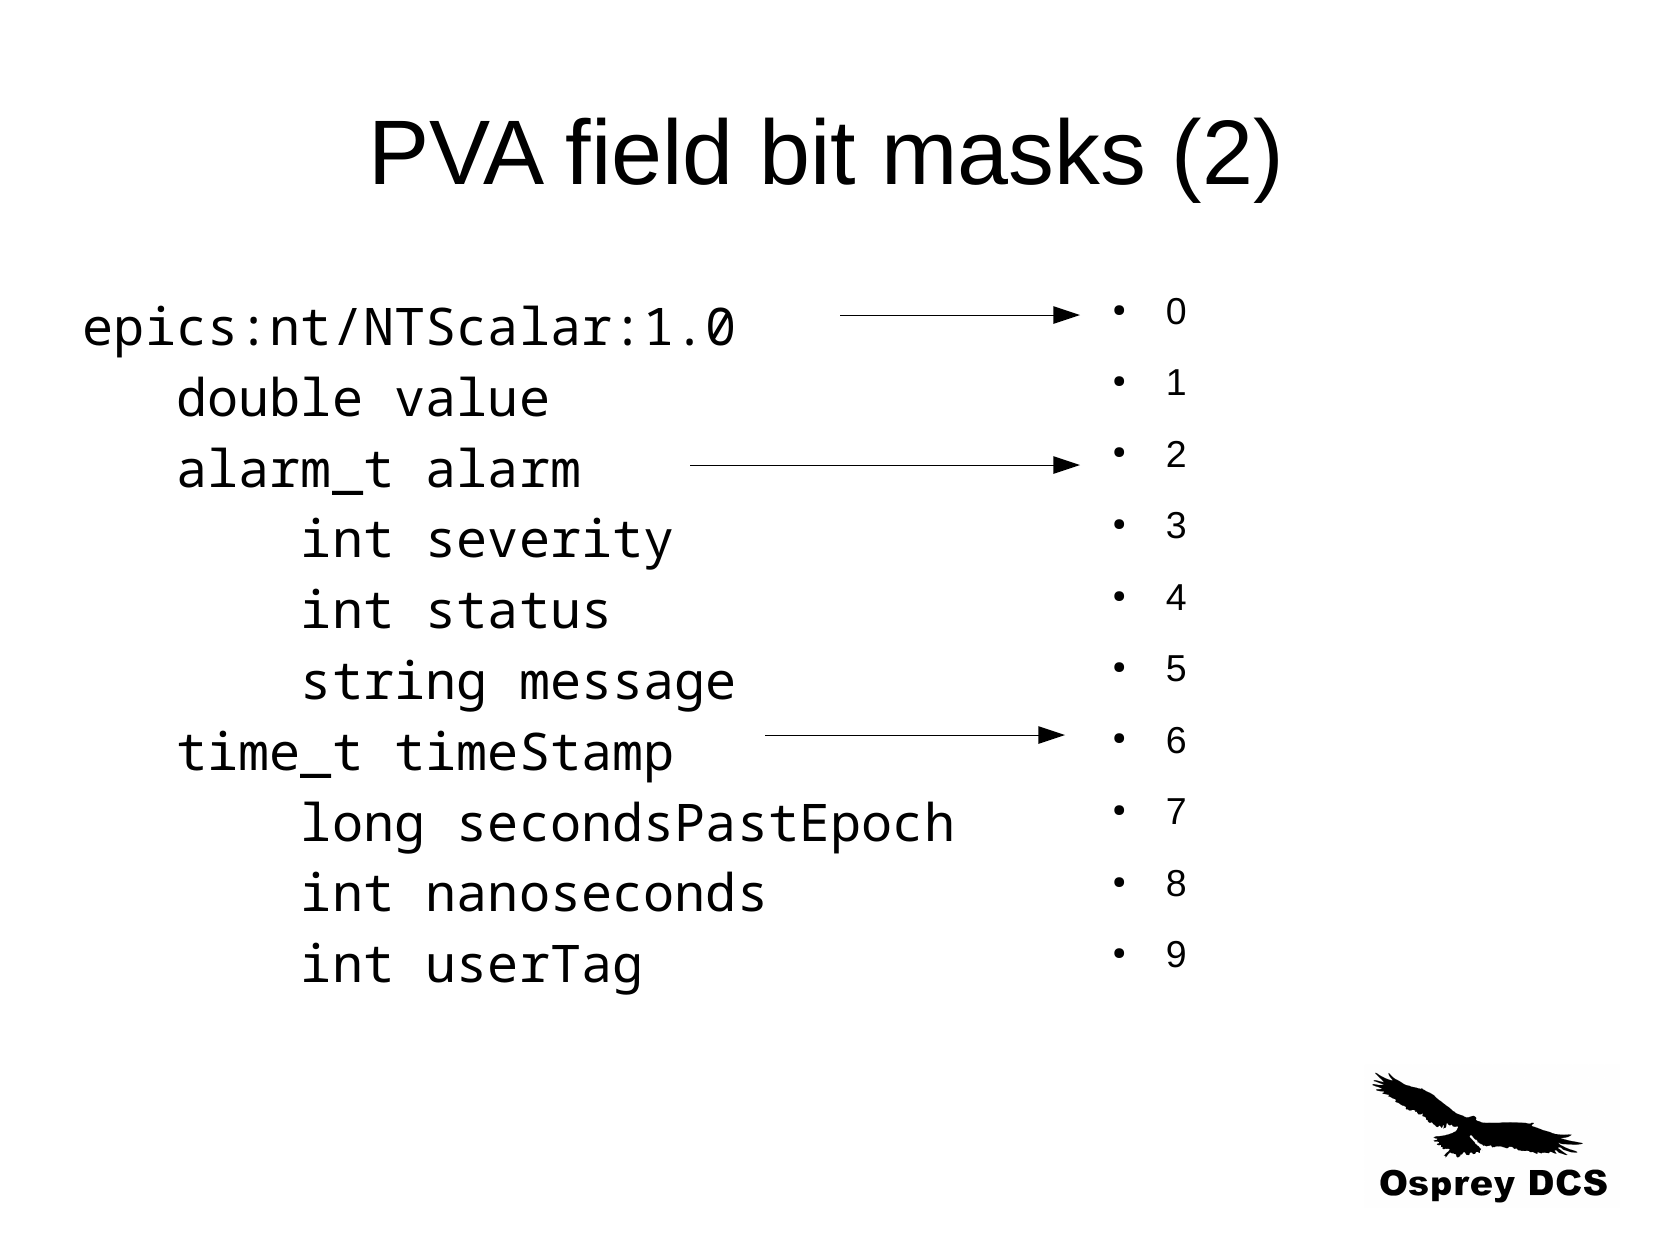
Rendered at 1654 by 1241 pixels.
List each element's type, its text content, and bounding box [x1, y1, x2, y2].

list epics:nt/NTScalar:1.0 double value alarm_t alarm int severity int status string message time_t timeStamp long secondsPastEpoch int nanoseconds int userTag [82, 290, 1081, 1010]
title PVA field bit masks (2) [82, 49, 1571, 257]
list 0 1 2 3 4 5 6 7 8 9 [1095, 290, 1572, 1010]
picture [1364, 1064, 1620, 1208]
